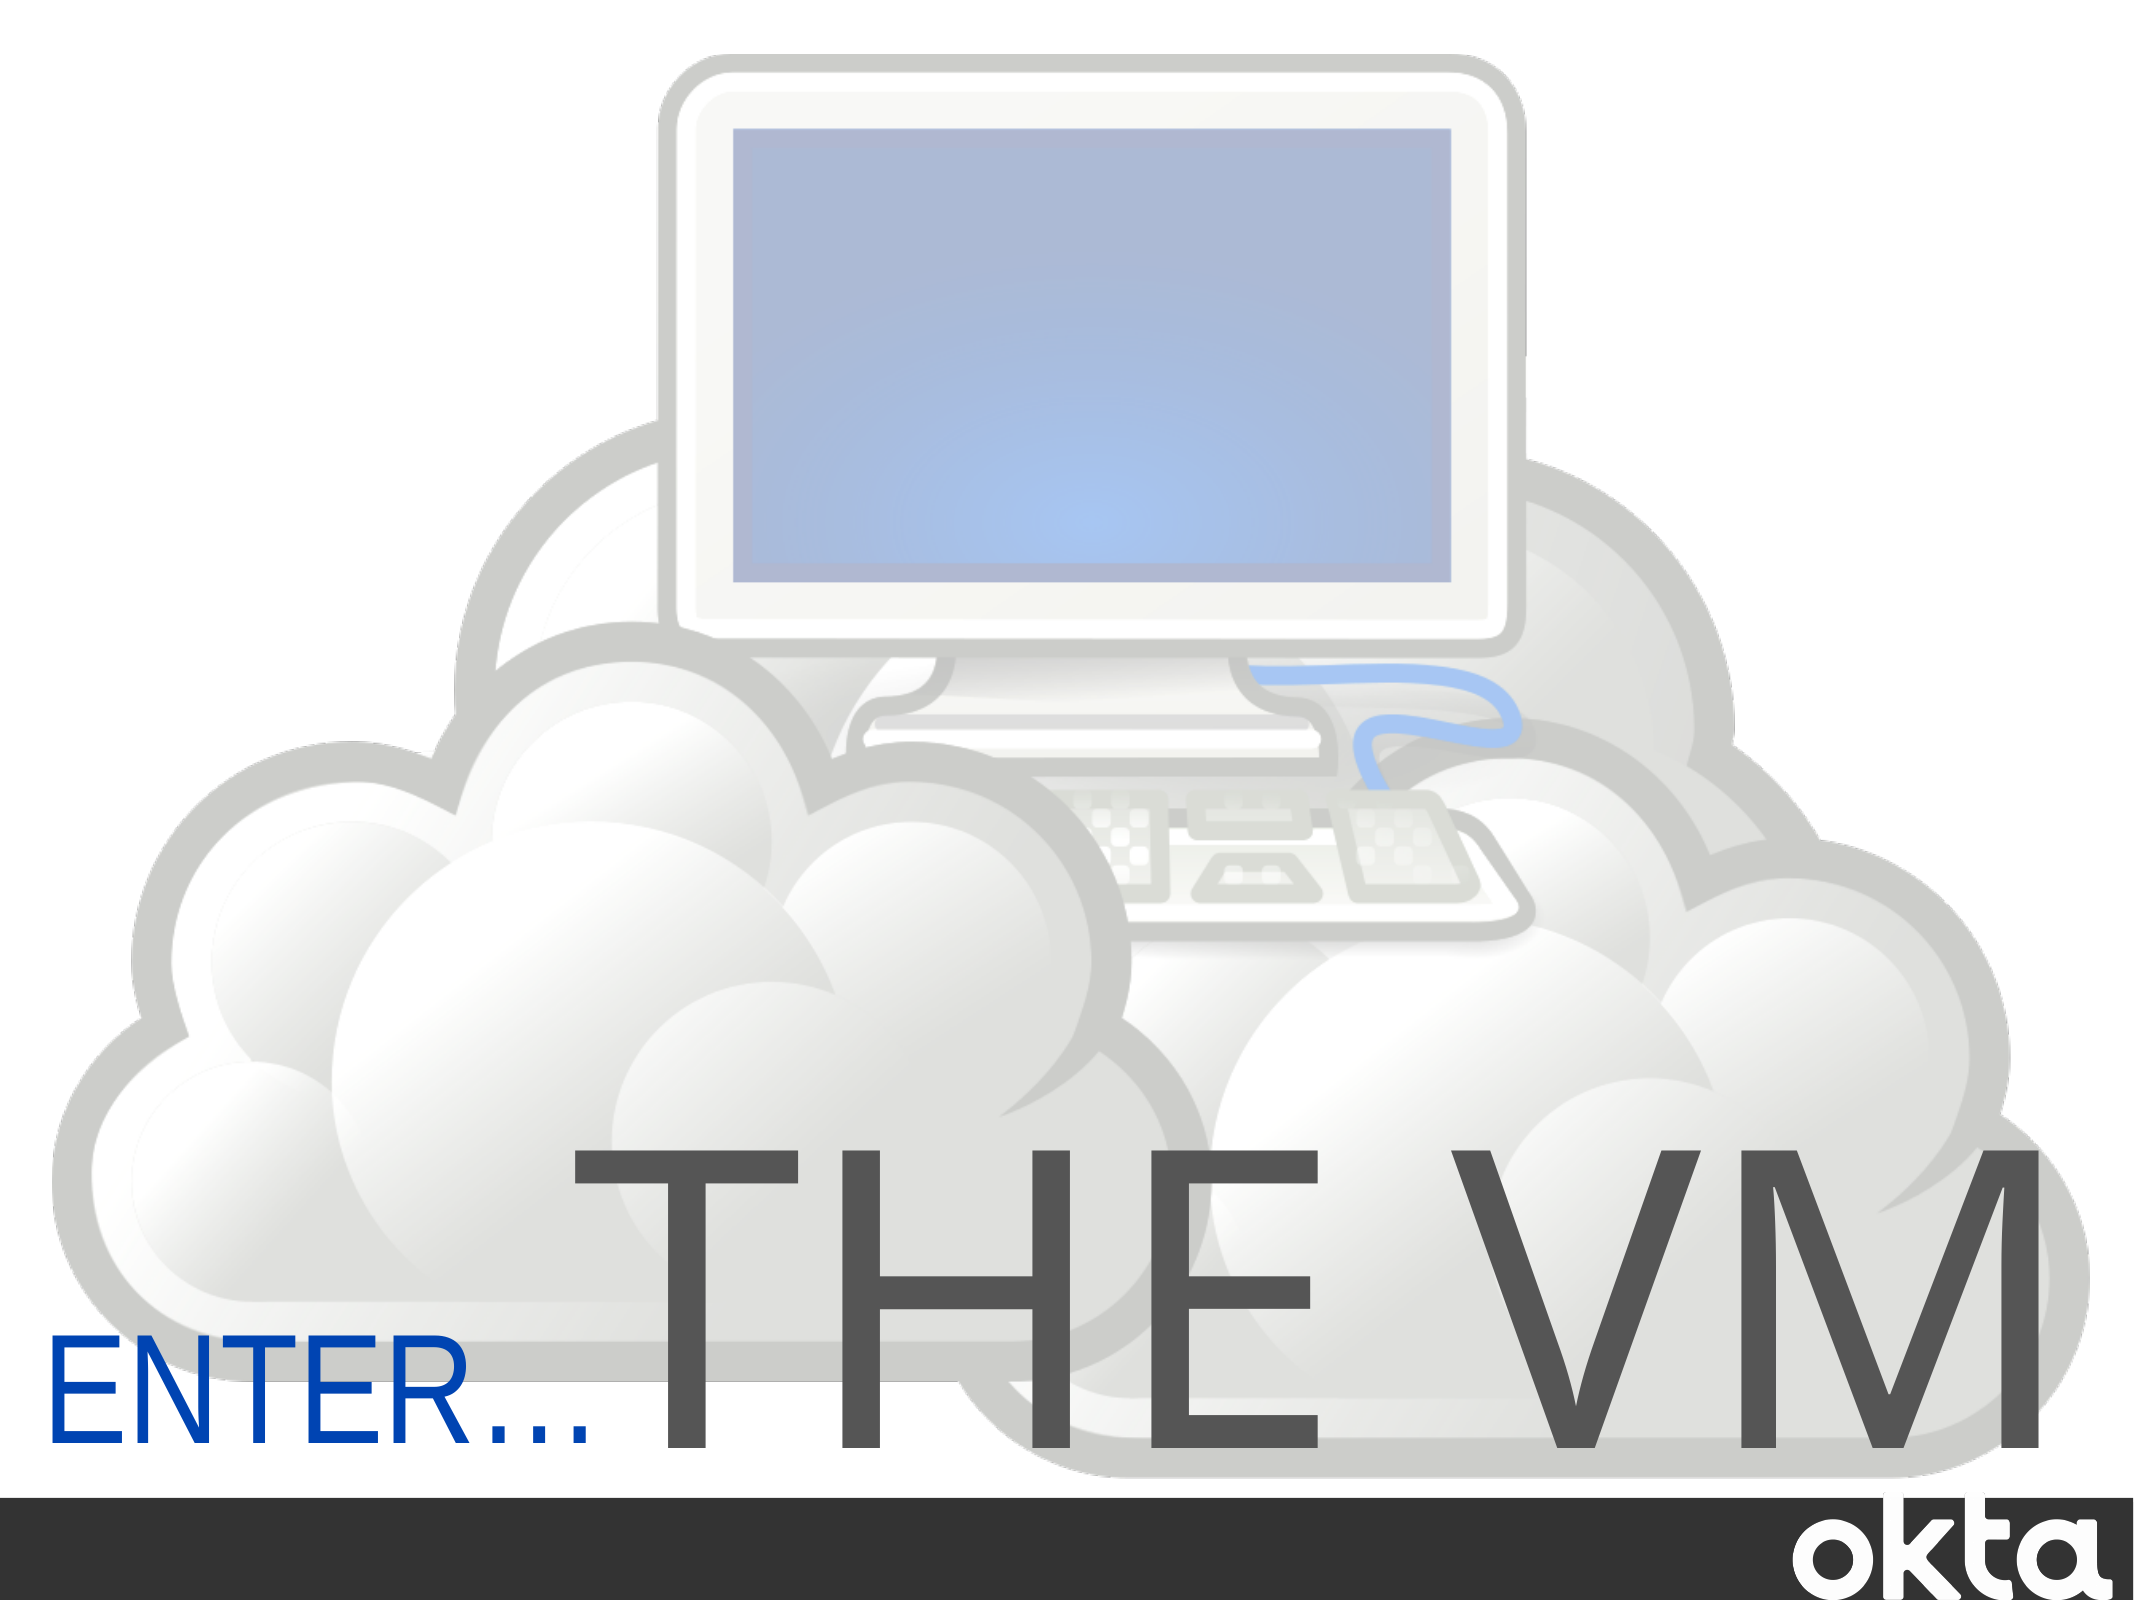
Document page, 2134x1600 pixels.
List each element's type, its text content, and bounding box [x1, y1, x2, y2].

text_box THE VM [562, 1023, 2088, 1541]
text_box ENTER… [34, 1278, 562, 1483]
picture [52, 54, 2134, 1600]
